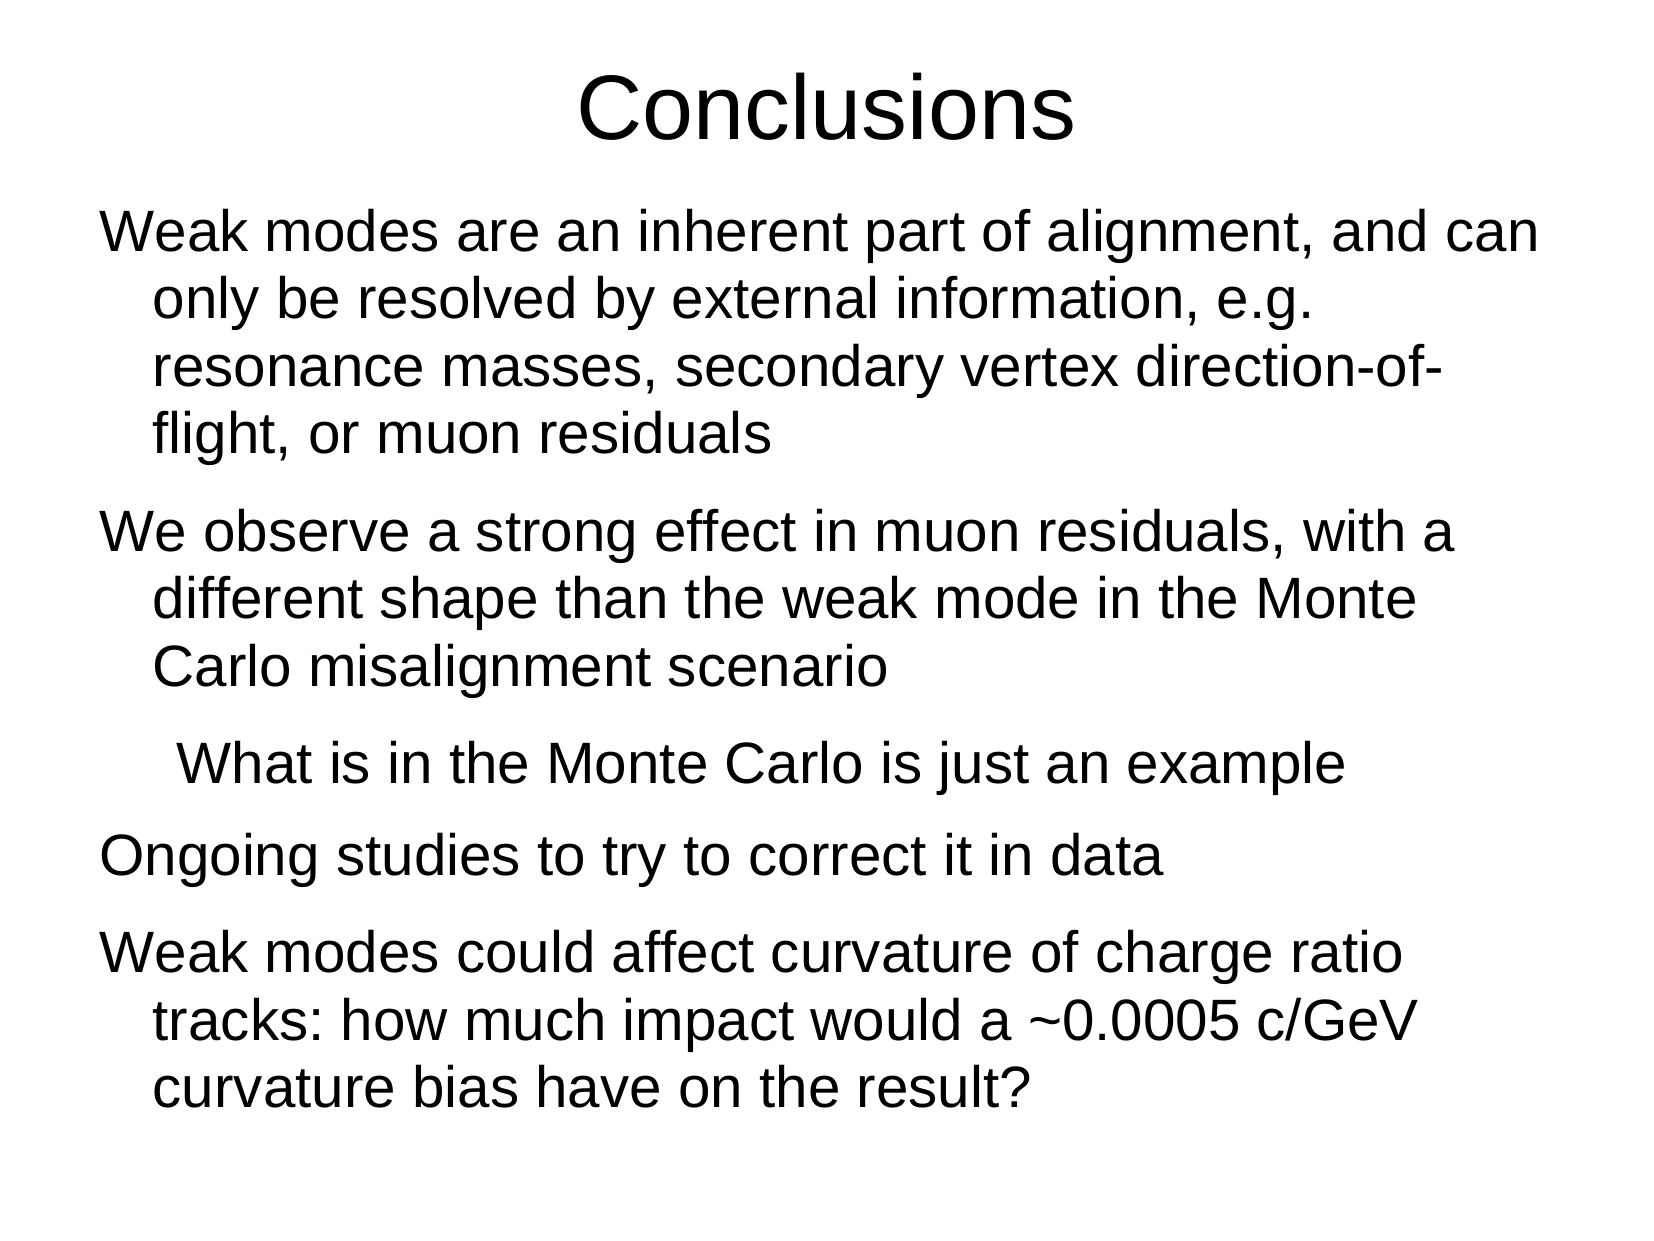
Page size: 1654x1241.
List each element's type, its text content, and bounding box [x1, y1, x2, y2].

list Weak modes are an inherent part of alignment, and can only be resolved by external information, e.g. resonance masses, secondary vertex direction-of-flight, or muon residuals We observe a strong effect in muon residuals, with a different shape than the weak mode in the Monte Carlo misalignment scenario What is in the Monte Carlo is just an example Ongoing studies to try to correct it in data Weak modes could affect curvature of charge ratio tracks: how much impact would a ~0.0005 c/GeV curvature bias have on the result? [82, 195, 1571, 1192]
title Conclusions [82, 9, 1571, 195]
